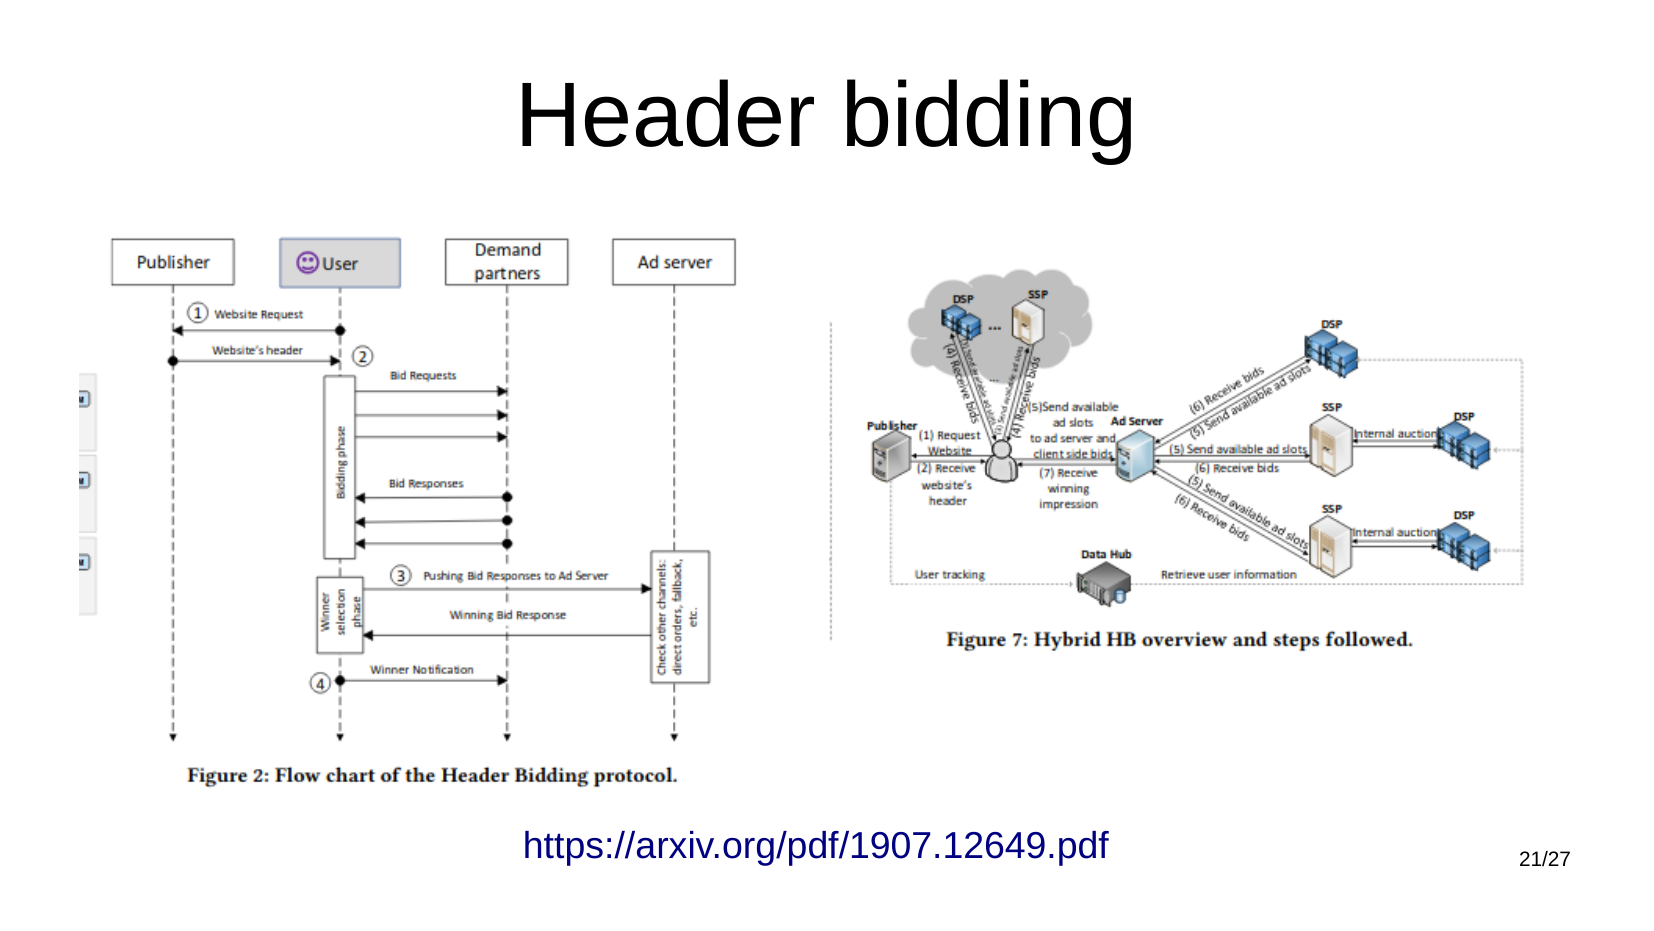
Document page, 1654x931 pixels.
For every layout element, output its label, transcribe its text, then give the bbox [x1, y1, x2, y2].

picture [79, 159, 780, 804]
title Header bidding [82, 37, 1571, 193]
text_box https://arxiv.org/pdf/1907.12649.pdf [507, 817, 1124, 875]
picture [829, 236, 1560, 676]
